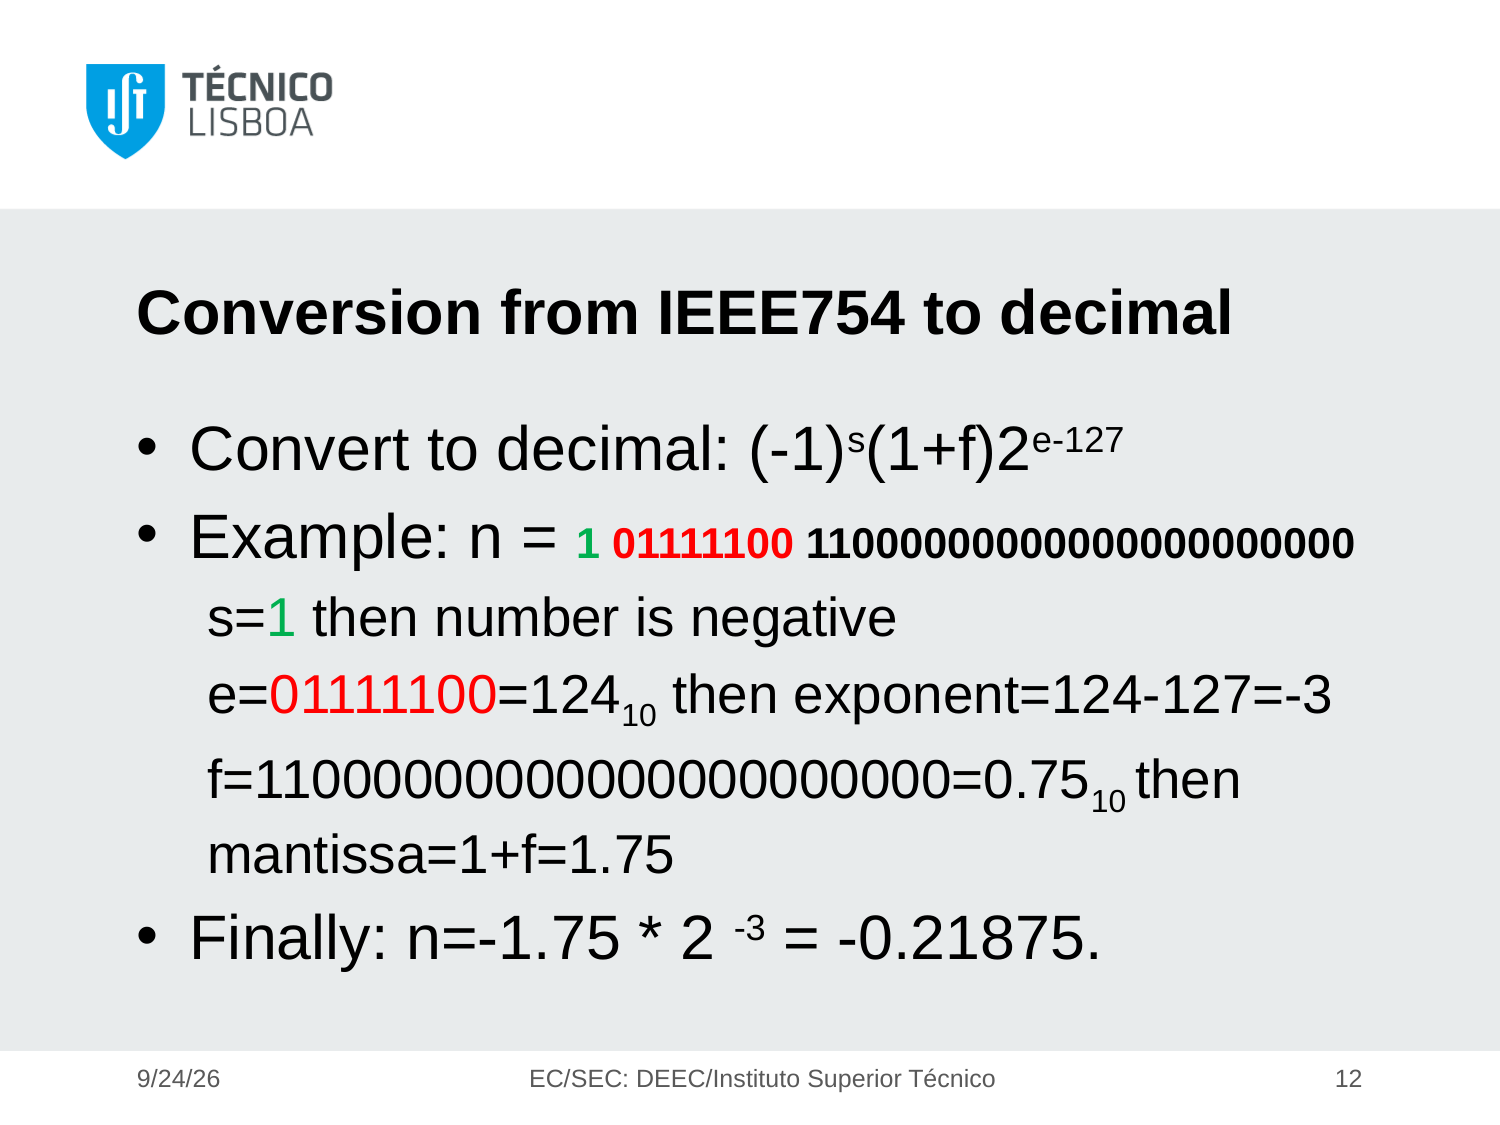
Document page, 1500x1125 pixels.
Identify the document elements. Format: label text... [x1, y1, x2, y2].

list Convert to decimal: (-1)s(1+f)2e-127 Example: n = 1 01111100 11000000000000000000000 s=1 then number is negative e=01111100=12410 then exponent=124-127=-3 f=11000000000000000000000=0.7510 then mantissa=1+f=1.75 Finally: n=-1.75 * 2 -3 = -0.21875. [121, 400, 1378, 1005]
slide_number <number> [1077, 1052, 1378, 1103]
picture [0, 0, 1500, 1125]
title Conversion from IEEE754 to decimal [121, 237, 1378, 381]
slide_number 11/15/18 [121, 1052, 425, 1103]
footer EC/SEC: DEEC/Instituto Superior Técnico [512, 1052, 1021, 1103]
